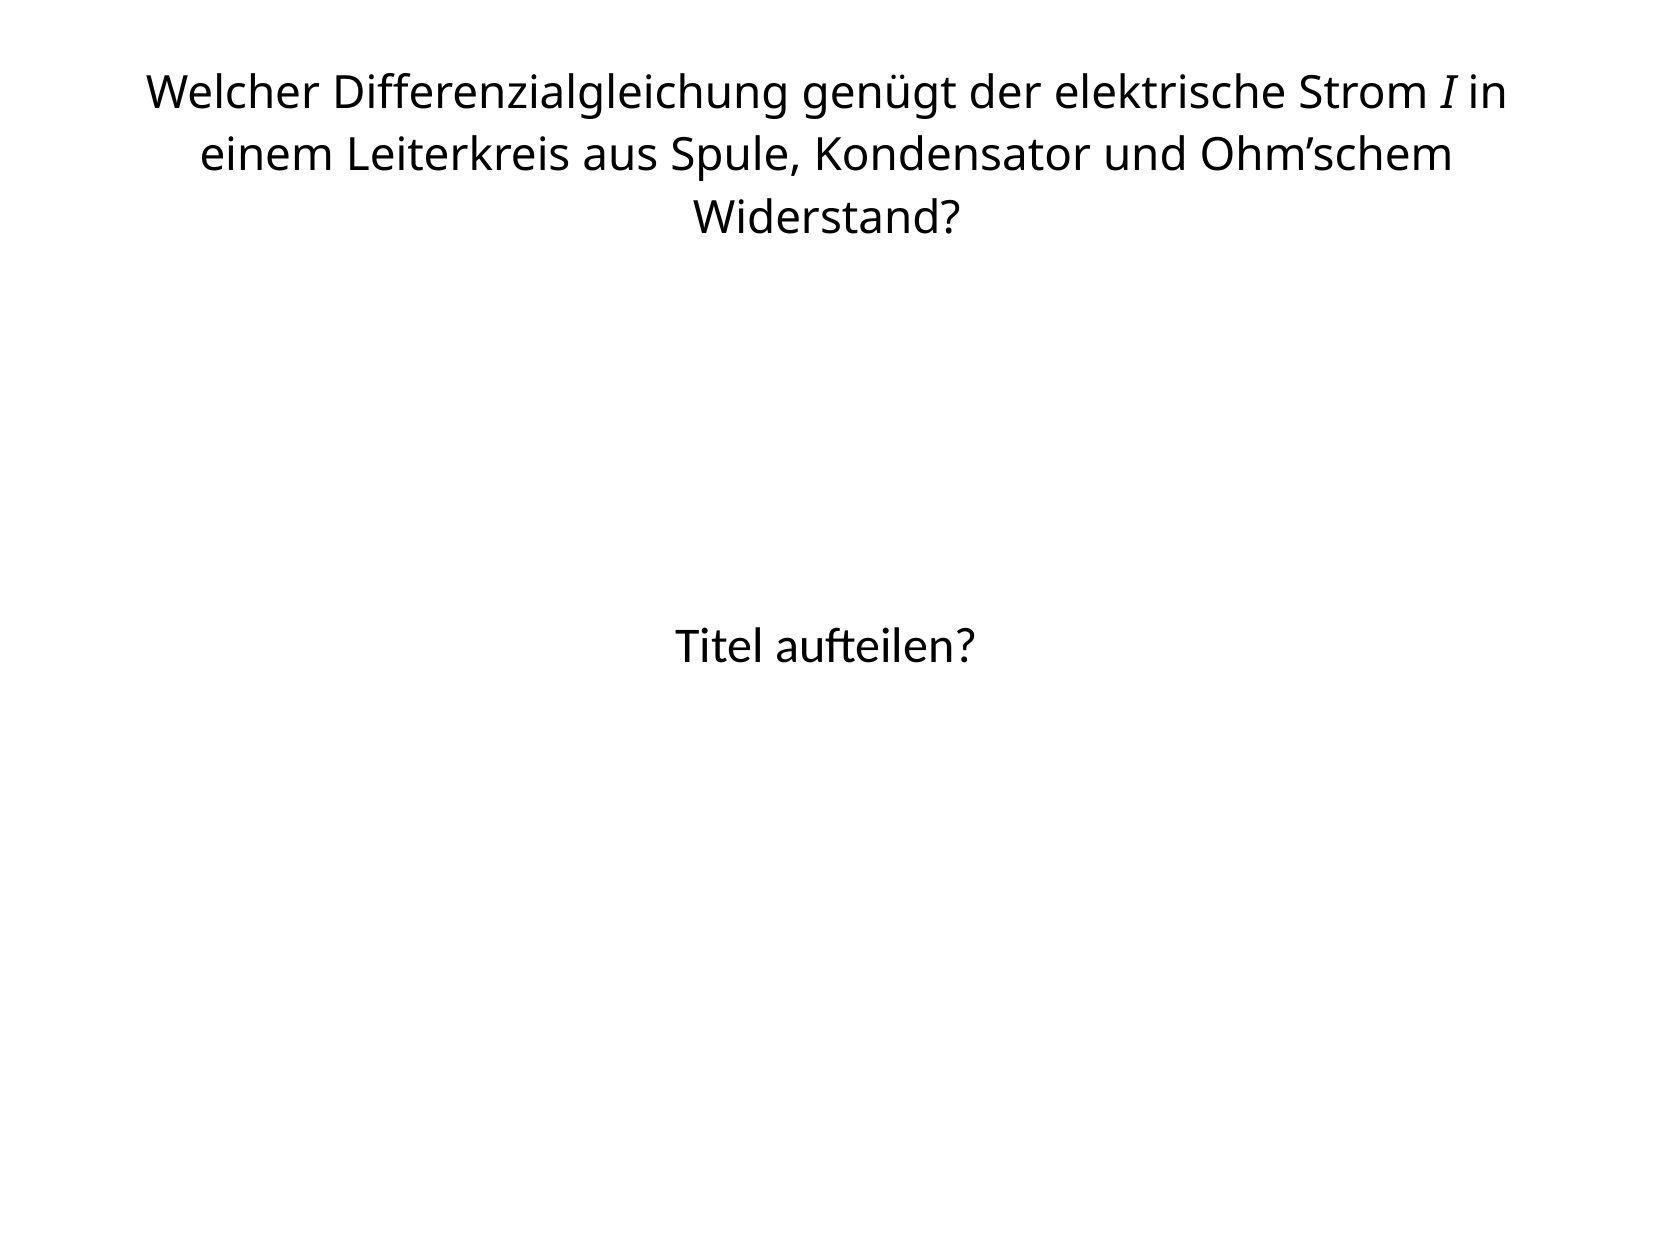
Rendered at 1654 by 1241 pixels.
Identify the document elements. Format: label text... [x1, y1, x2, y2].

subtitle Titel aufteilen? [82, 290, 1571, 1010]
title Welcher Differenzialgleichung genügt der elektrische Strom I in einem Leiterkreis aus Spule, Kondensator und Ohm’schem Widerstand? [82, 49, 1571, 257]
